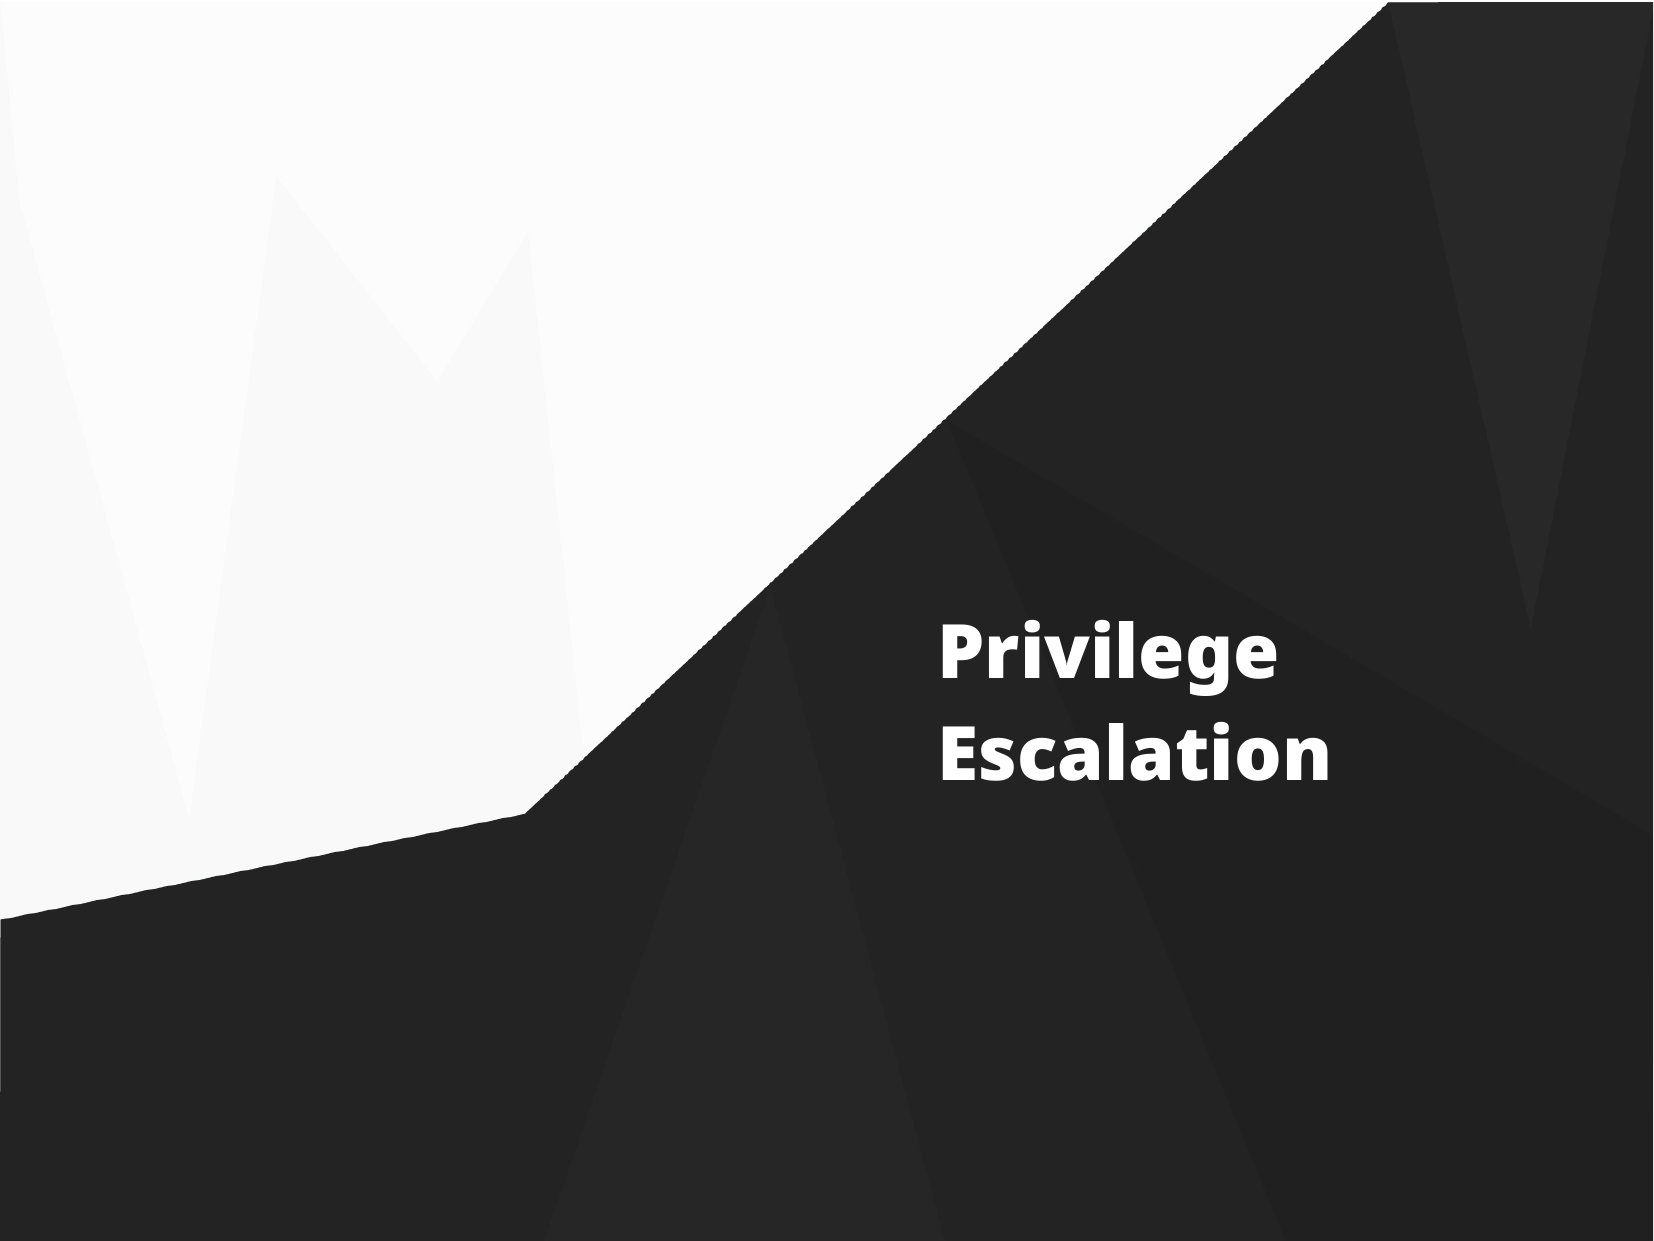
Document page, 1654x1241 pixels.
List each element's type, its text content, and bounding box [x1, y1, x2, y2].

picture [0, 2, 1654, 1241]
title Privilege Escalation [937, 612, 1653, 788]
